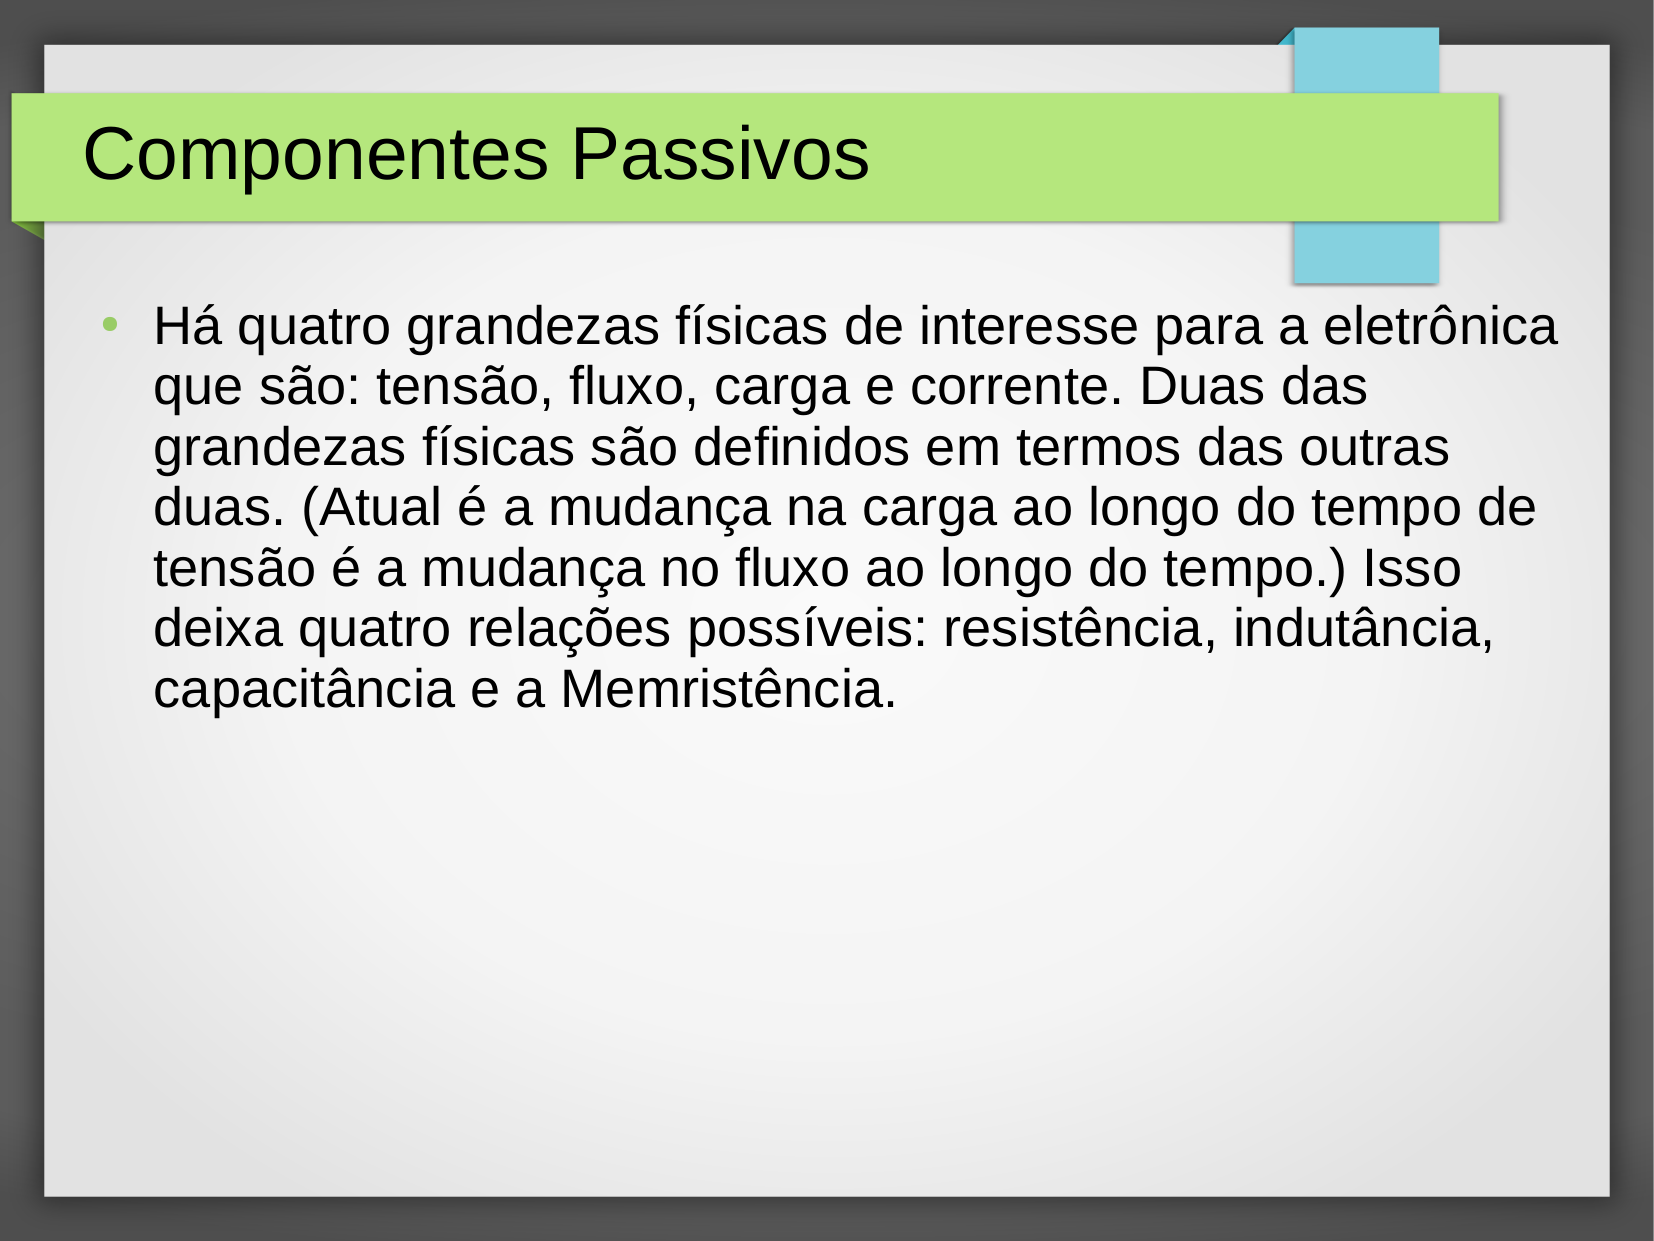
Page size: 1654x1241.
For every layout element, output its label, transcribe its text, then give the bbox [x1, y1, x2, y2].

title Componentes Passivos [82, 94, 1264, 213]
list Há quatro grandezas físicas de interesse para a eletrônica que são: tensão, fluxo, carga e corrente. Duas das grandezas físicas são definidos em termos das outras duas. (Atual é a mudança na carga ao longo do tempo de tensão é a mudança no fluxo ao longo do tempo.) Isso deixa quatro relações possíveis: resistência, indutância, capacitância e a Memristência. [82, 295, 1571, 1015]
picture [0, 0, 1654, 1241]
